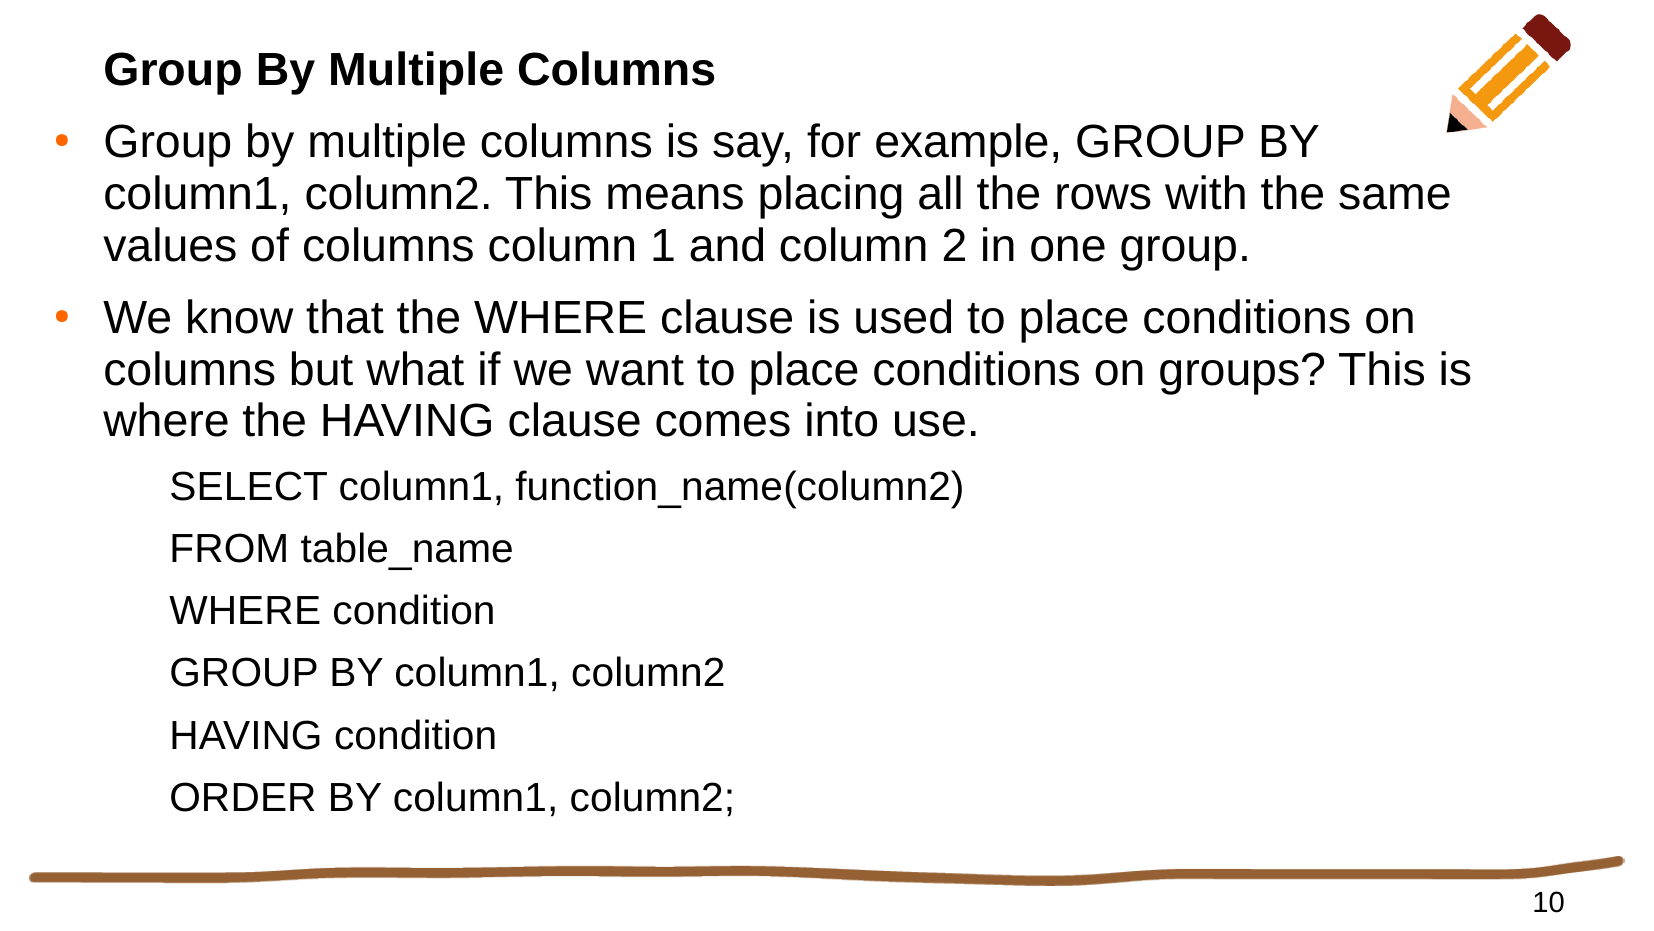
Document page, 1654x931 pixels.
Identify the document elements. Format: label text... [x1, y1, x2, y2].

picture [29, 856, 1625, 886]
picture [1446, 14, 1571, 133]
list Group By Multiple Columns Group by multiple columns is say, for example, GROUP BY column1, column2. This means placing all the rows with the same values of columns column 1 and column 2 in one group. We know that the WHERE clause is used to place conditions on columns but what if we want to place conditions on groups? This is where the HAVING clause comes into use. SELECT column1, function_name(column2) FROM table_name WHERE condition GROUP BY column1, column2 HAVING condition ORDER BY column1, column2; [37, 43, 1501, 826]
